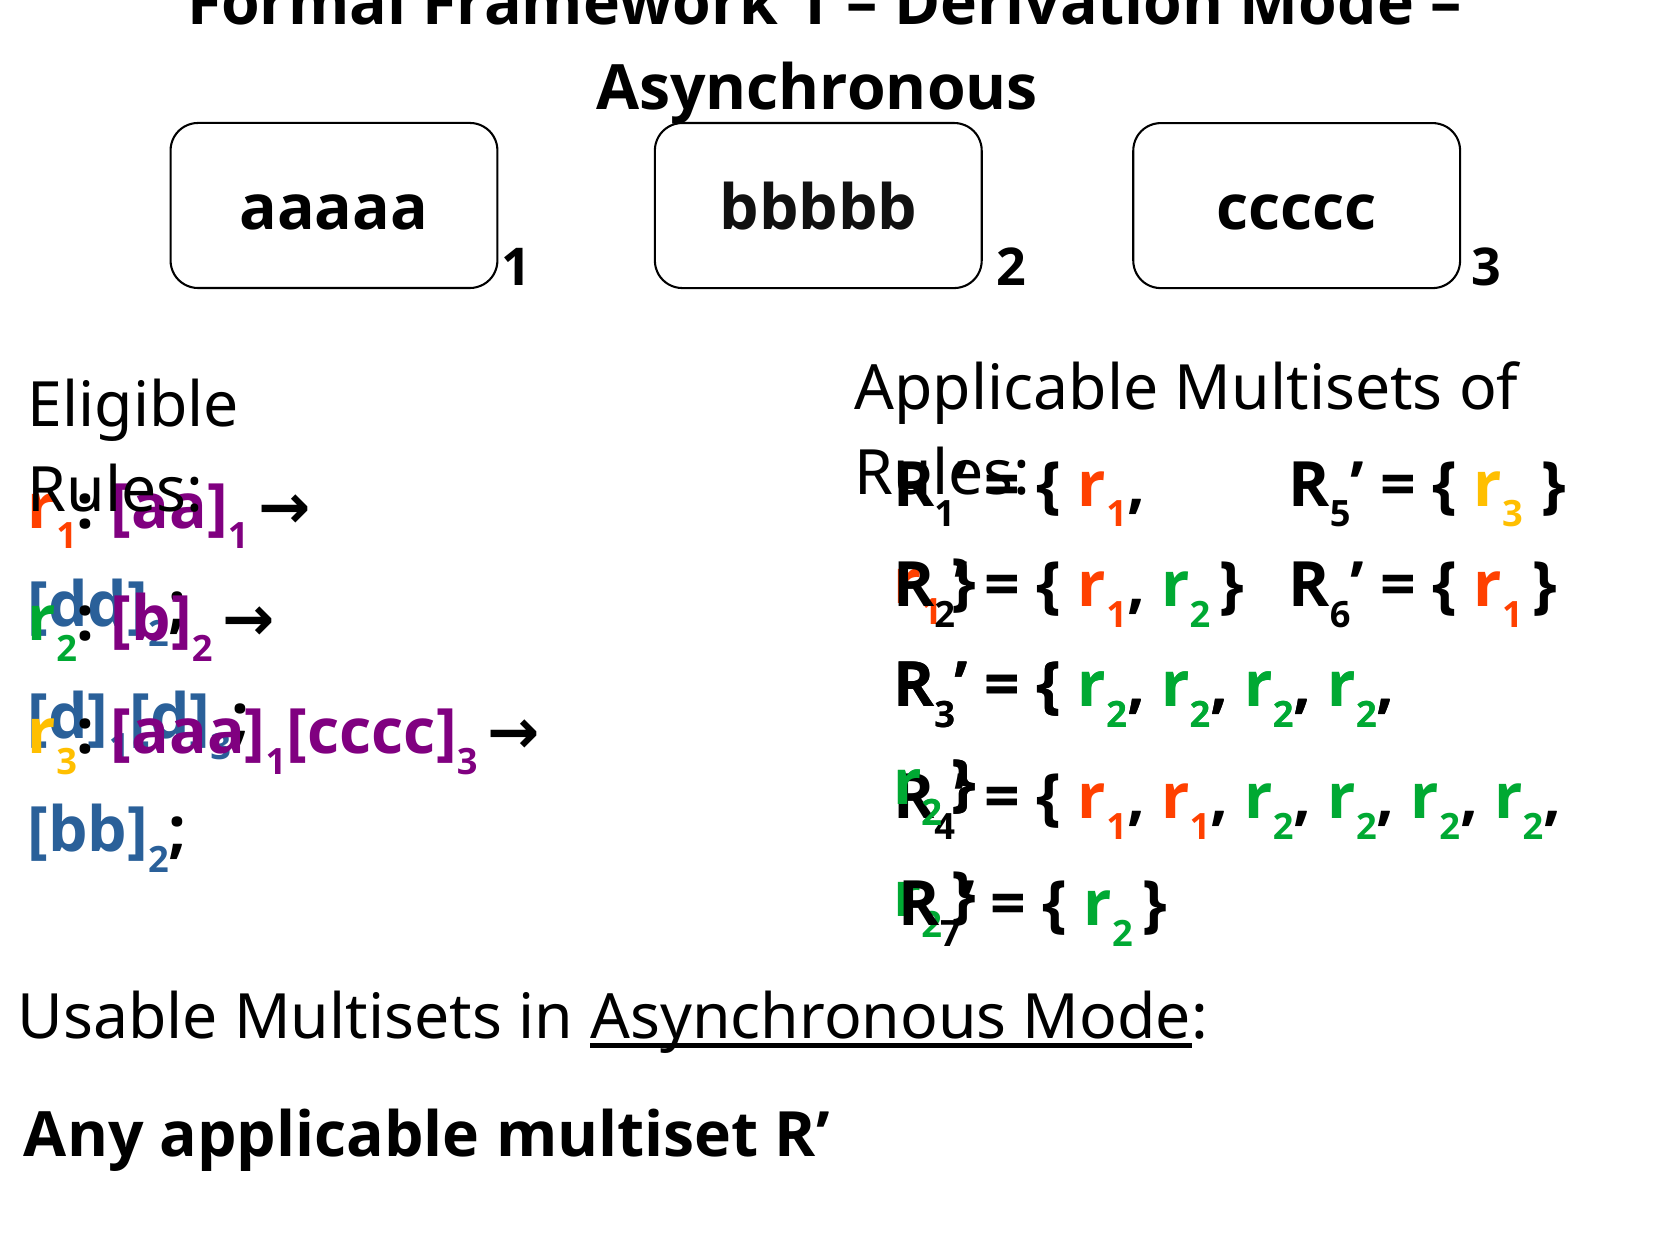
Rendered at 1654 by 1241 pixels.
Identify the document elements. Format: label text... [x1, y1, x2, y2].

text_box r3: [aaa]1[cccc]3 → [bb]2; [12, 679, 648, 847]
text_box r1: [aa]1 → [dd]2; [12, 454, 448, 566]
text_box bbbbb [654, 123, 982, 289]
text_box 3 [1456, 222, 1497, 307]
text_box Eligible Rules: [12, 351, 421, 492]
title Formal Framework 1 – Derivation Mode – Asynchronous [0, 0, 1651, 105]
text_box R7’ = { r2 } [884, 851, 1269, 963]
text_box R2’ = { r1, r2 } [878, 532, 1263, 632]
text_box R4’ = { r1, r1, r2, r2, r2, r2, r2 } [878, 744, 1591, 912]
text_box Any applicable multiset R’ [9, 1082, 1159, 1194]
text_box R5’ = { r3 } [1273, 431, 1611, 532]
text_box R6’ = { r1 } [1273, 532, 1611, 644]
text_box r2: [b]2 → [d]1[d]3; [12, 566, 468, 679]
text_box 1 [486, 222, 527, 306]
text_box Applicable Multisets of Rules: [840, 335, 1604, 475]
text_box R1’ = { r1, r1 } [878, 431, 1216, 532]
text_box R3’ = { r2, r2, r2, r2, r2 } [878, 632, 1442, 800]
text_box aaaaa [170, 122, 498, 289]
text_box 2 [981, 222, 1023, 306]
text_box ccccc [1133, 123, 1461, 289]
text_box Usable Multisets in Asynchronous Mode: [2, 964, 1477, 1062]
